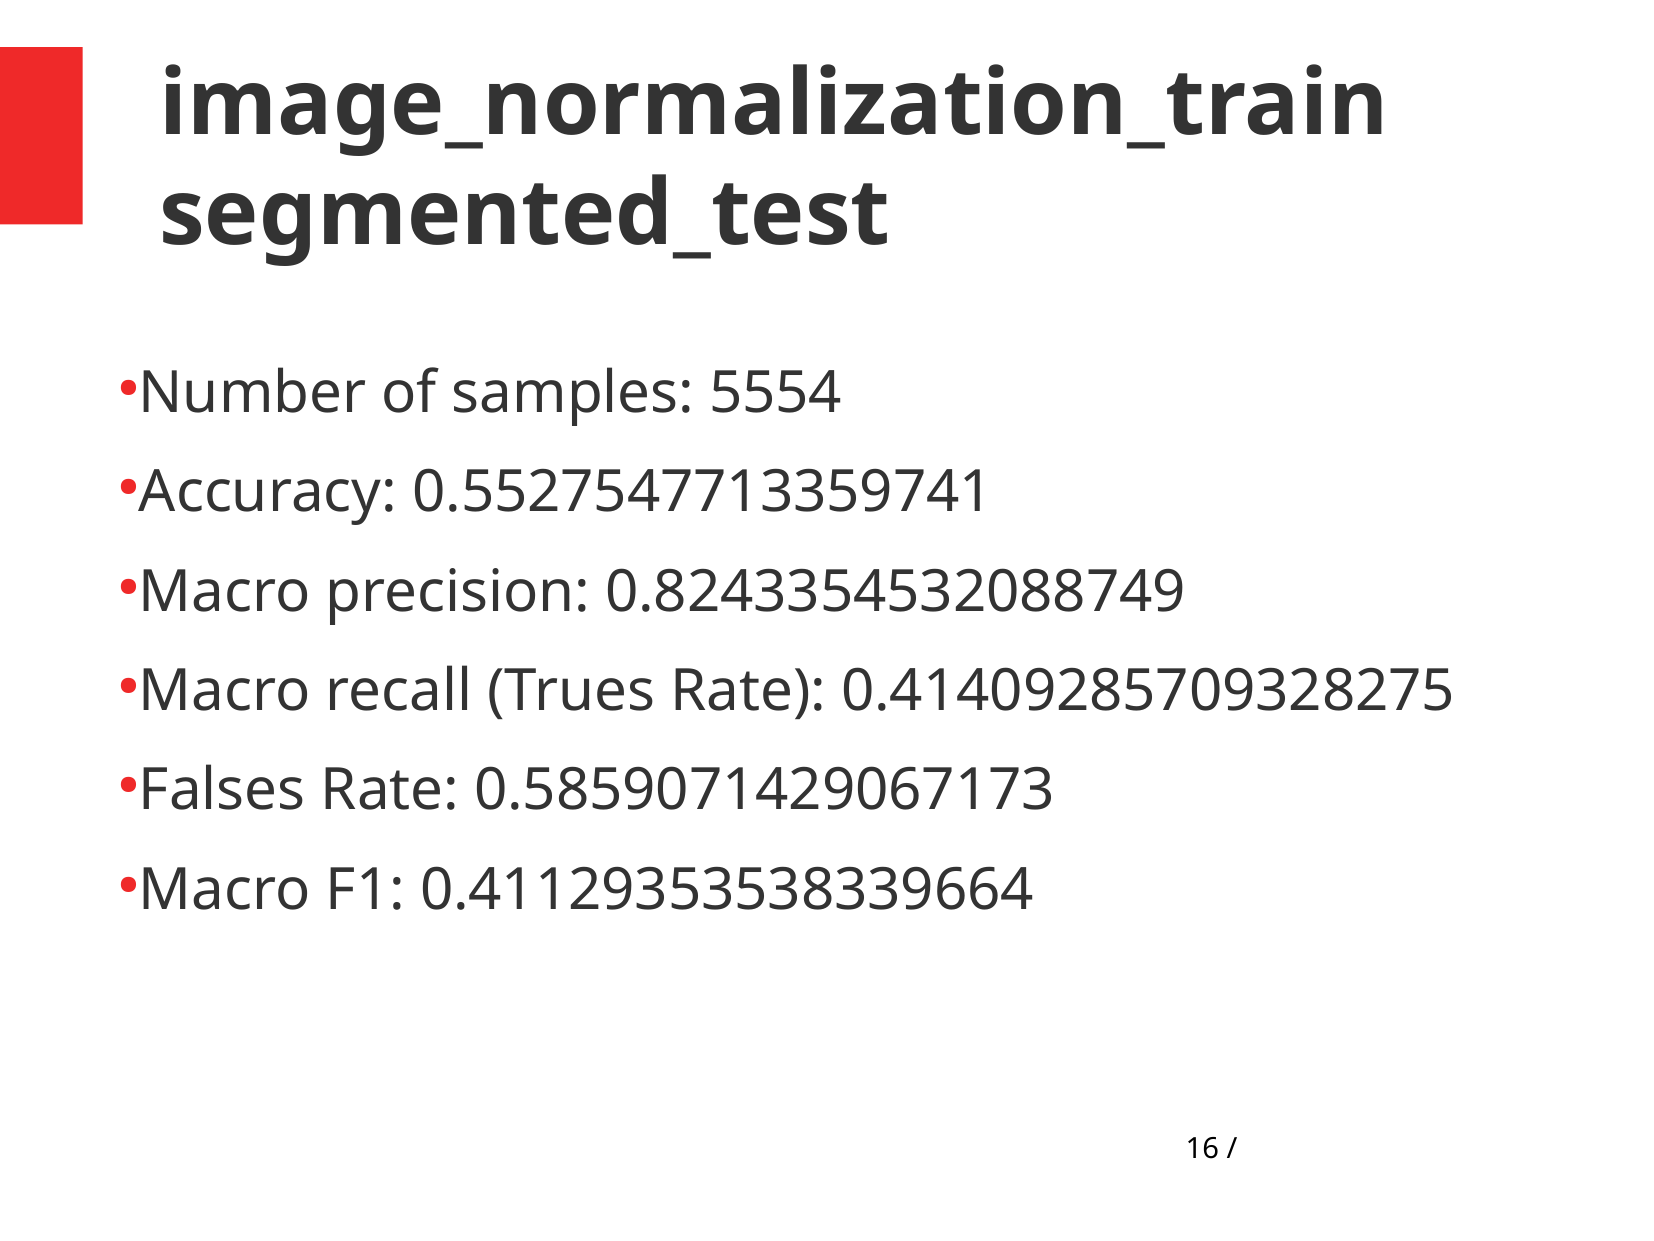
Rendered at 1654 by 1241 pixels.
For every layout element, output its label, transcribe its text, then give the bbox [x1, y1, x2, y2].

title image_normalization_train segmented_test [159, 41, 1530, 265]
list Number of samples: 5554 Accuracy: 0.5527547713359741 Macro precision: 0.8243354532088749 Macro recall (Trues Rate): 0.41409285709328275 Falses Rate: 0.5859071429067173 Macro F1: 0.41129353538339664 [118, 354, 1536, 1074]
text_box / [1185, 1129, 1571, 1216]
